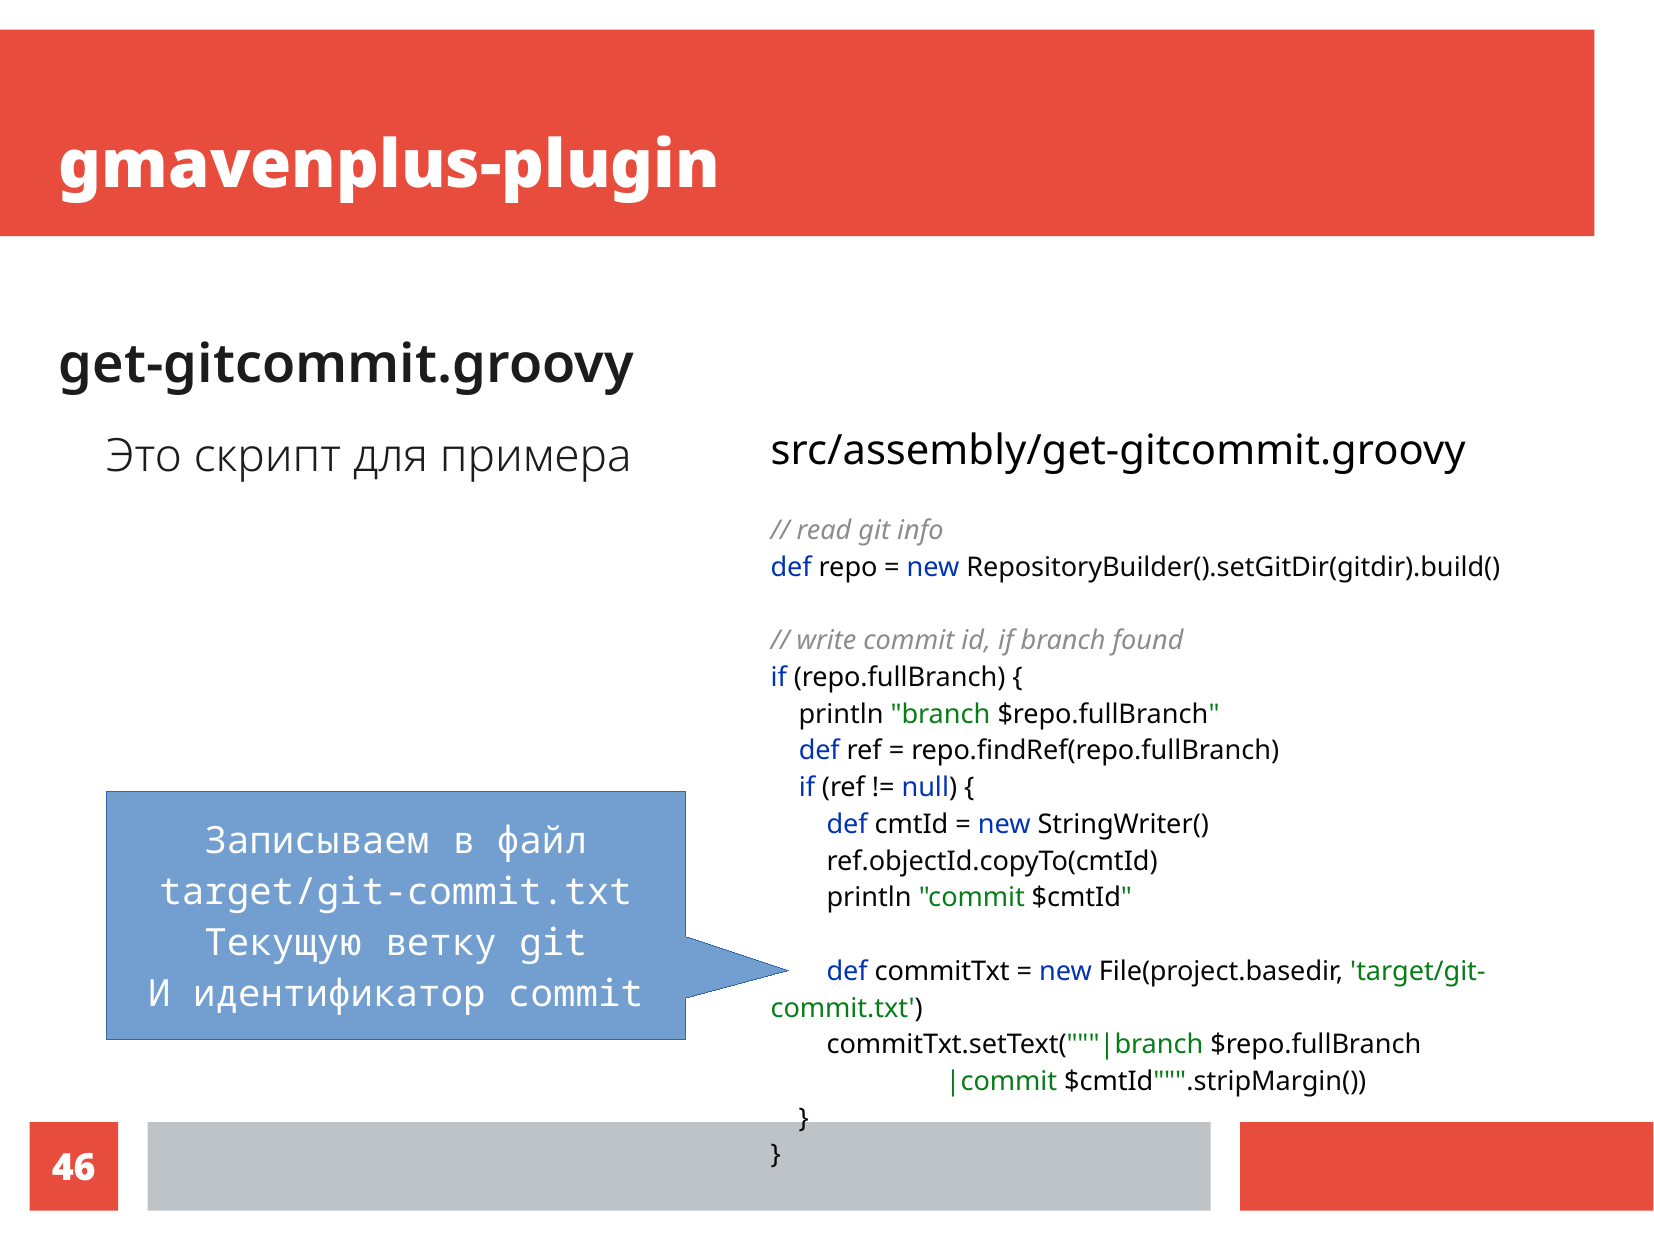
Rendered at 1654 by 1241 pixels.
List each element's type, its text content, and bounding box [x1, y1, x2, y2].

title gmavenplus-plugin [59, 59, 1595, 207]
list get-gitcommit.groovy Это скрипт для примера [59, 324, 1565, 1093]
text_box Записываем в файл target/git-commit.txt Текущую ветку git И идентификатор commit [106, 791, 789, 1040]
text_box src/assembly/get-gitcommit.groovy // read git info def repo = new RepositoryBuilder().setGitDir(gitdir).build() // write commit id, if branch found if (repo.fullBranch) { println "branch $repo.fullBranch" def ref = repo.findRef(repo.fullBranch) if (ref != null) { def cmtId = new StringWriter() ref.objectId.copyTo(cmtId) println "commit $cmtId" def commitTxt = new File(project.basedir, 'target/git-commit.txt') commitTxt.setText("""|branch $repo.fullBranch |commit $cmtId""".stripMargin()) } } [755, 412, 1595, 1108]
